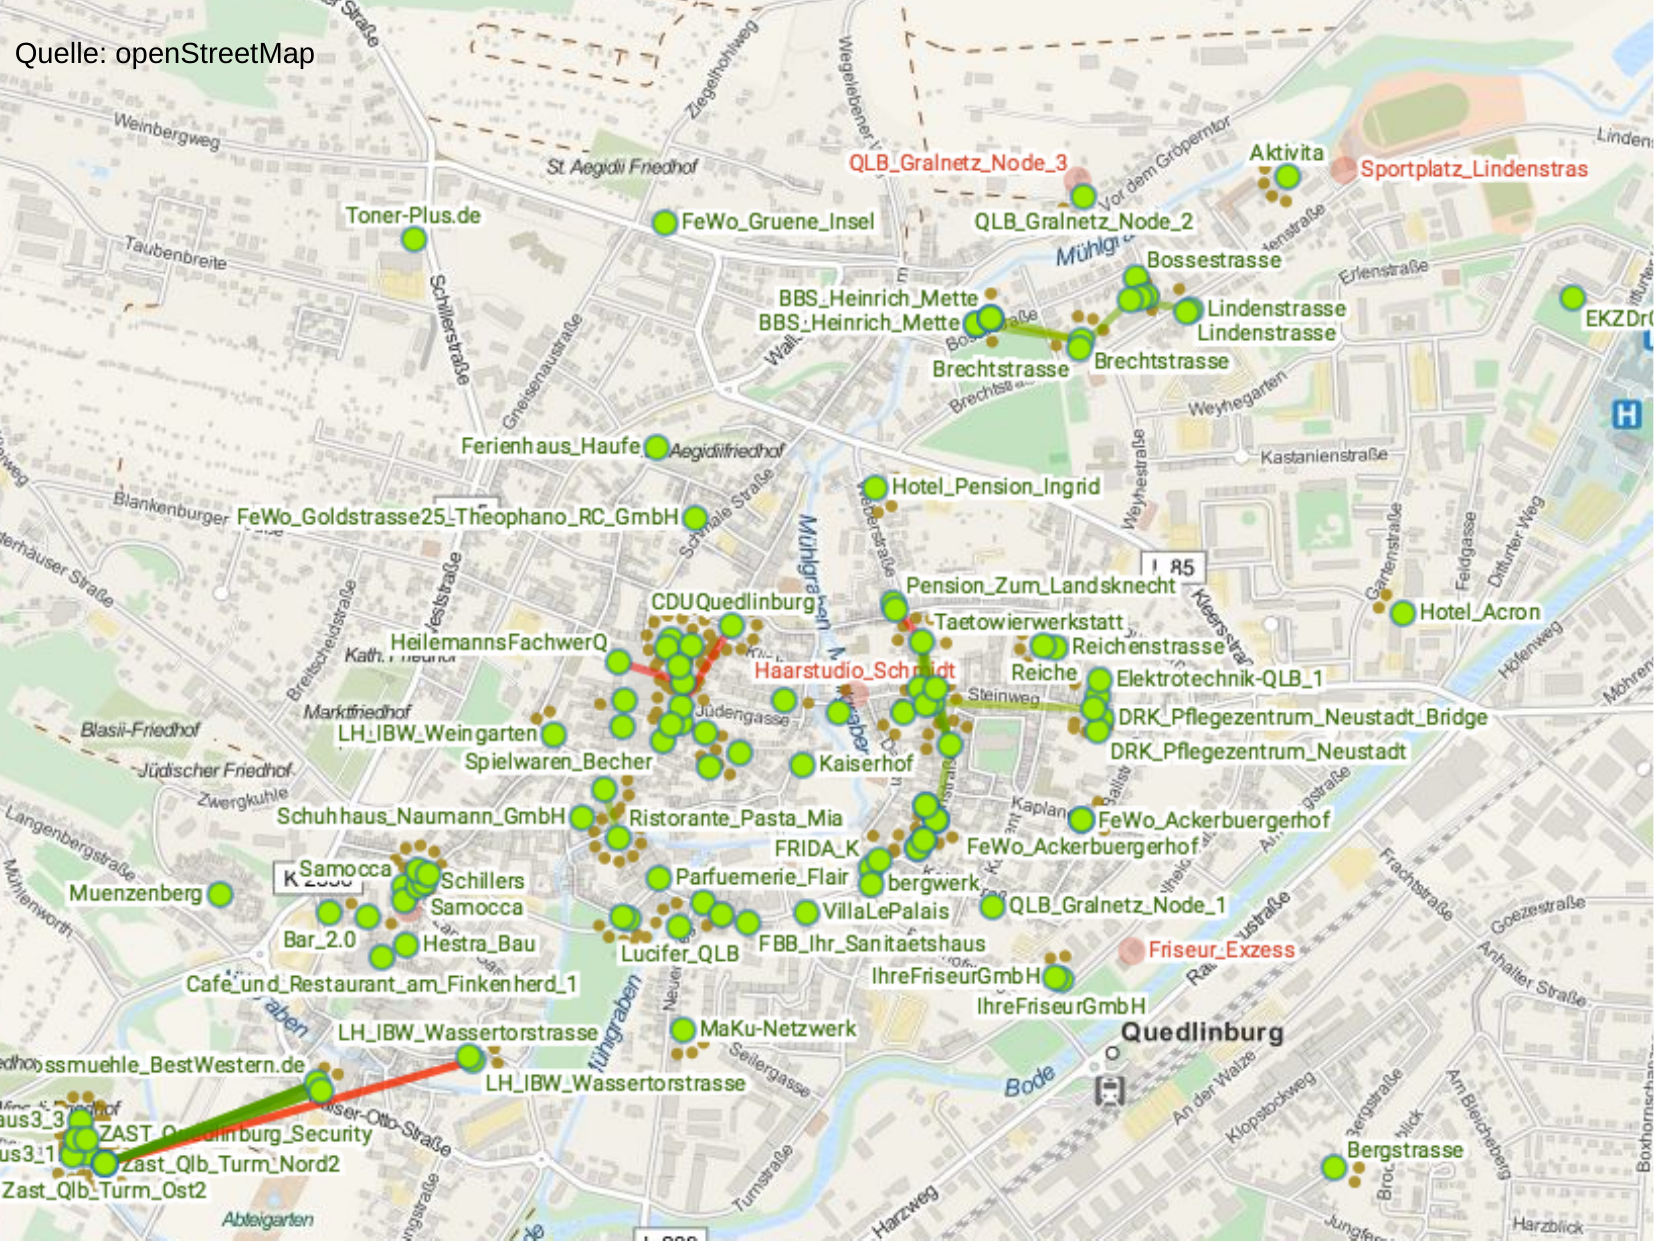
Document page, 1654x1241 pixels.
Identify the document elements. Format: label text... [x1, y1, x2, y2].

text_box Quelle: openStreetMap [0, 29, 532, 78]
picture [0, 0, 1654, 1241]
